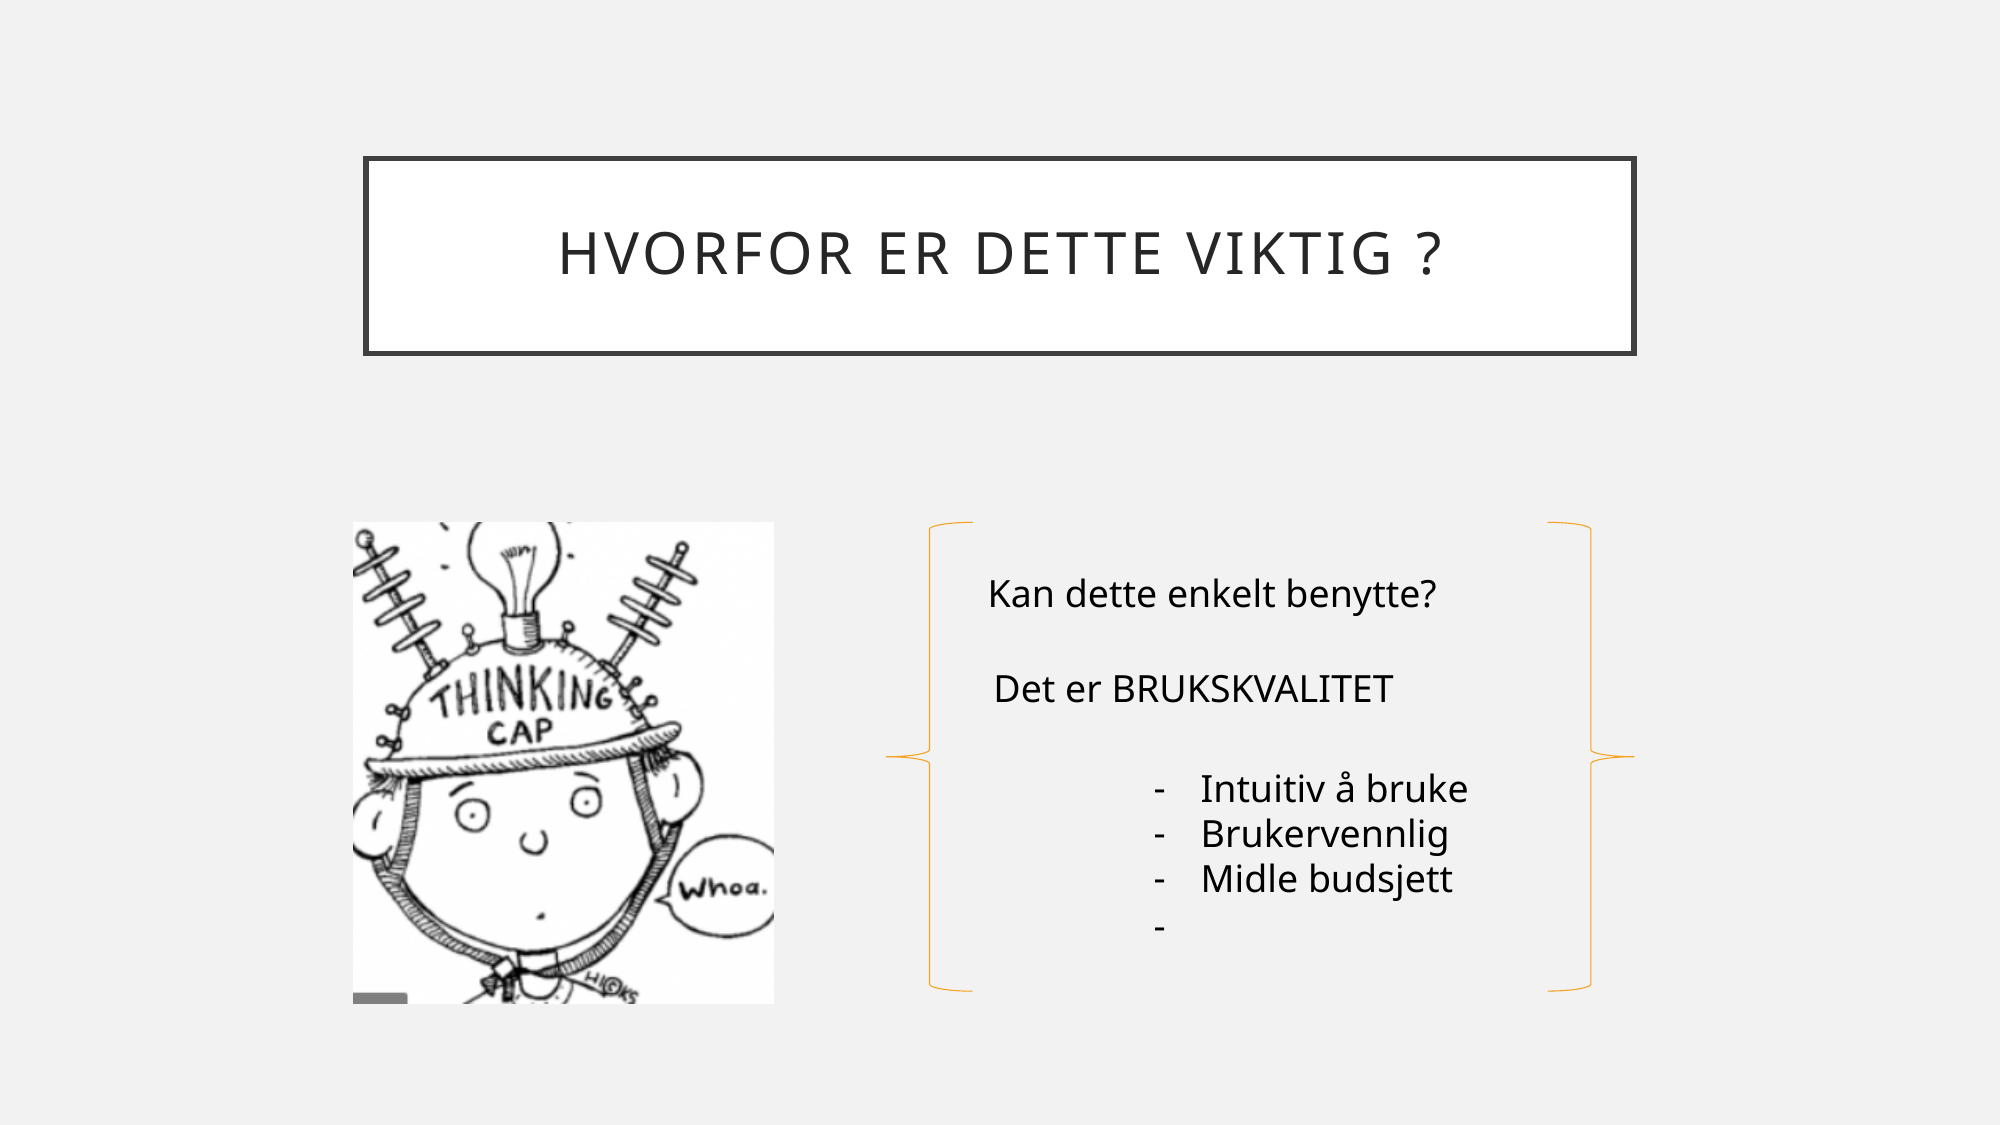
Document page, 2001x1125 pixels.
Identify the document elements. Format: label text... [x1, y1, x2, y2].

text_box Intuitiv å bruke Brukervennlig Midle budsjett [1138, 757, 1448, 954]
title Hvorfor er dette viktig ? [366, 158, 1634, 354]
picture [353, 522, 774, 1004]
text_box Kan dette enkelt benytte? [972, 562, 1526, 624]
text_box Det er BRUKSKVALITET [978, 657, 1397, 718]
